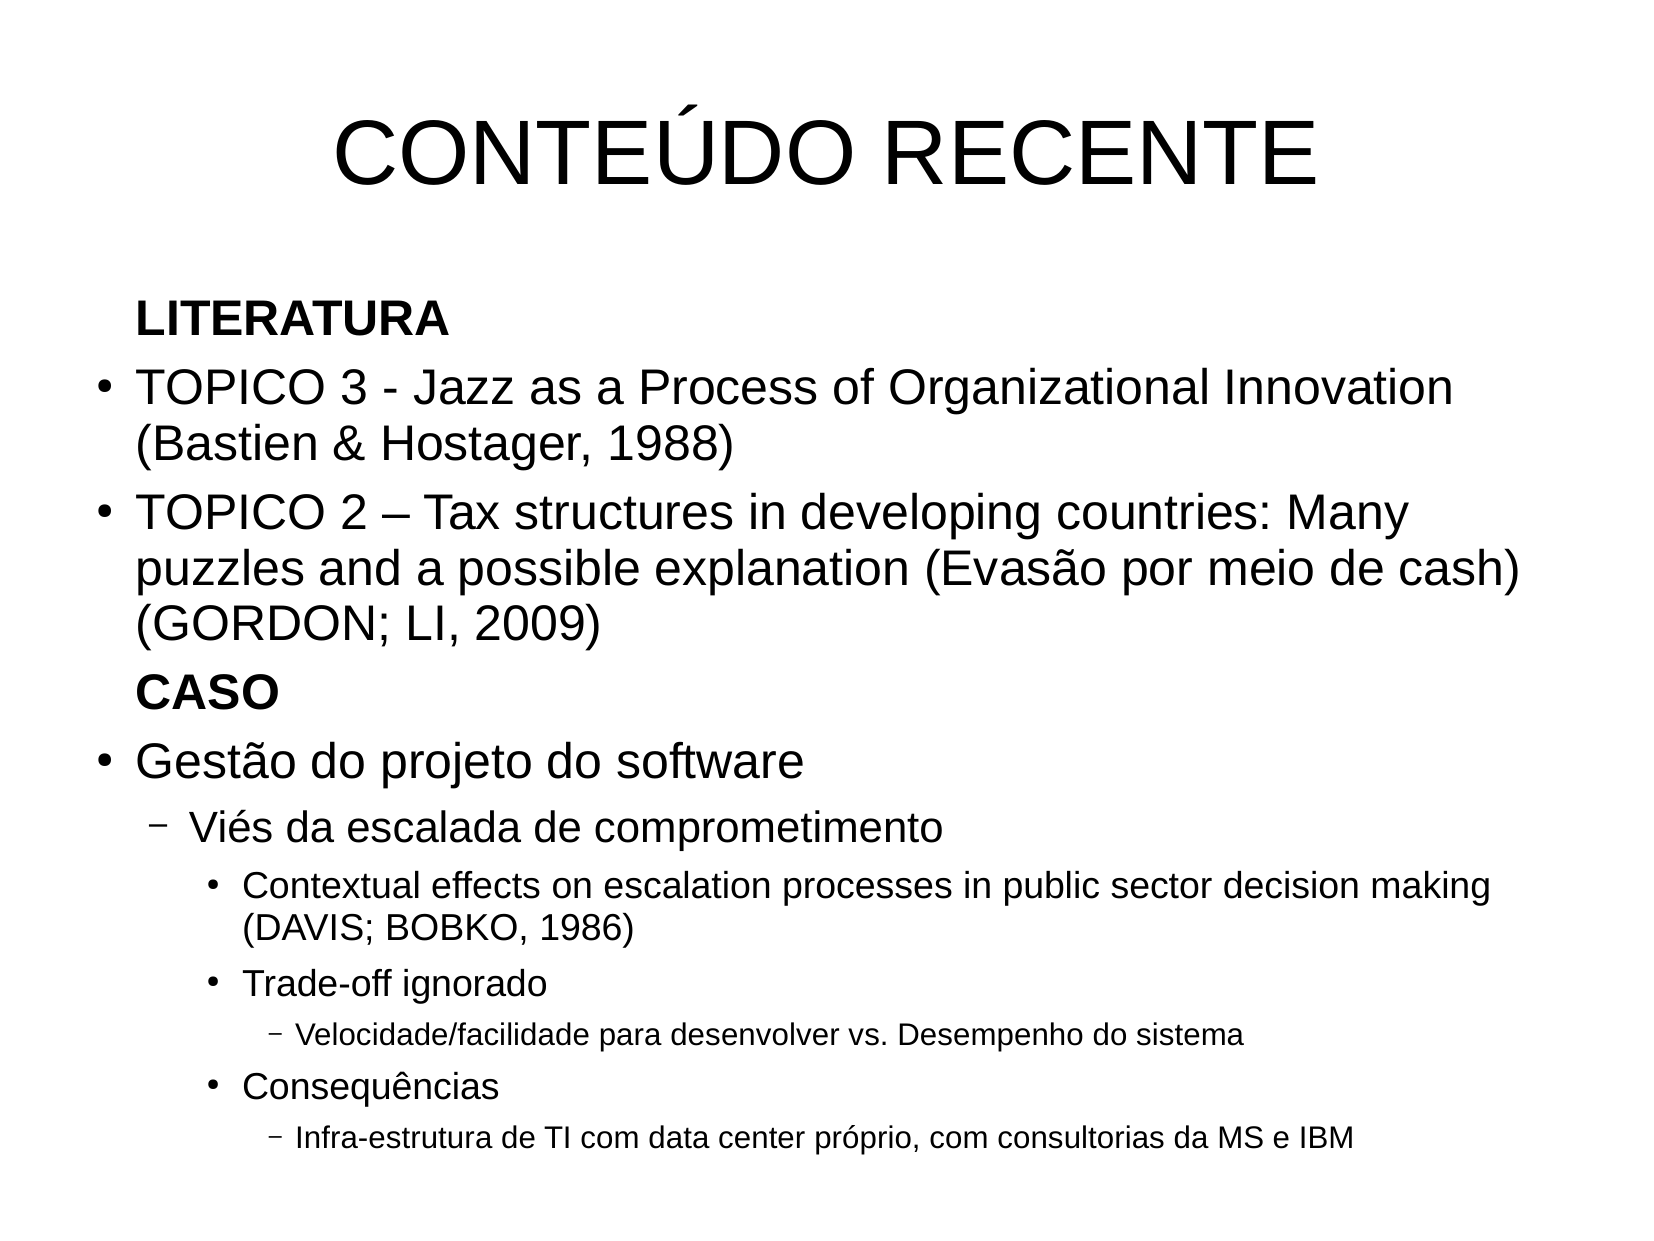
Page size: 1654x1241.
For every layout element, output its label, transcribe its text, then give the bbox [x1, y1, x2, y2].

list LITERATURA TOPICO 3 - Jazz as a Process of Organizational Innovation (Bastien & Hostager, 1988) TOPICO 2 – Tax structures in developing countries: Many puzzles and a possible explanation (Evasão por meio de cash) (GORDON; LI, 2009) CASO Gestão do projeto do software Viés da escalada de comprometimento Contextual effects on escalation processes in public sector decision making (DAVIS; BOBKO, 1986) Trade-off ignorado Velocidade/facilidade para desenvolver vs. Desempenho do sistema Consequências Infra-estrutura de TI com data center próprio, com consultorias da MS e IBM [82, 290, 1571, 1170]
title CONTEÚDO RECENTE [82, 49, 1571, 257]
